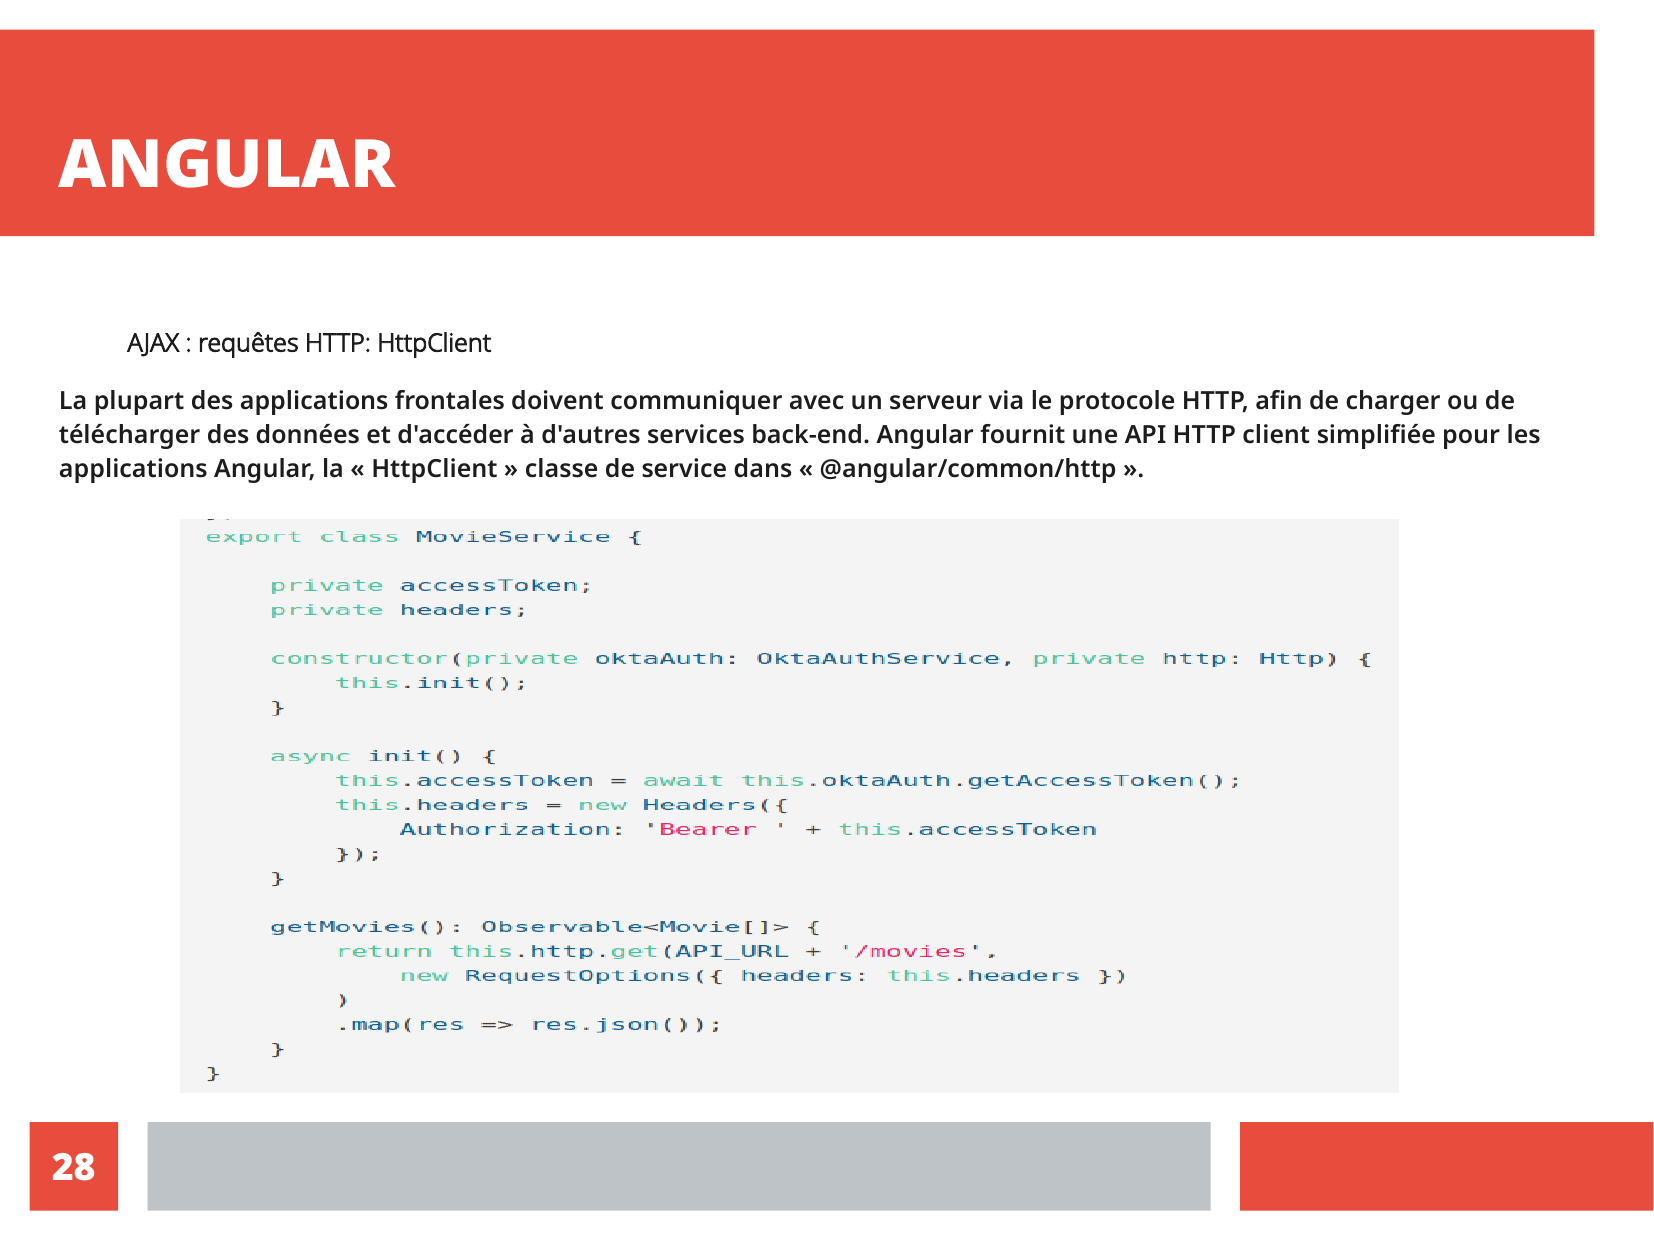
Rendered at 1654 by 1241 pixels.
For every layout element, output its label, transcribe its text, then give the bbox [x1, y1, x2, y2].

title ANGULAR [59, 59, 1595, 207]
picture [177, 519, 1399, 1093]
list AJAX : requêtes HTTP: HttpClient La plupart des applications frontales doivent communiquer avec un serveur via le protocole HTTP, afin de charger ou de télécharger des données et d'accéder à d'autres services back-end. Angular fournit une API HTTP client simplifiée pour les applications Angular, la « HttpClient » classe de service dans « @angular/common/http ». [59, 324, 1565, 1093]
